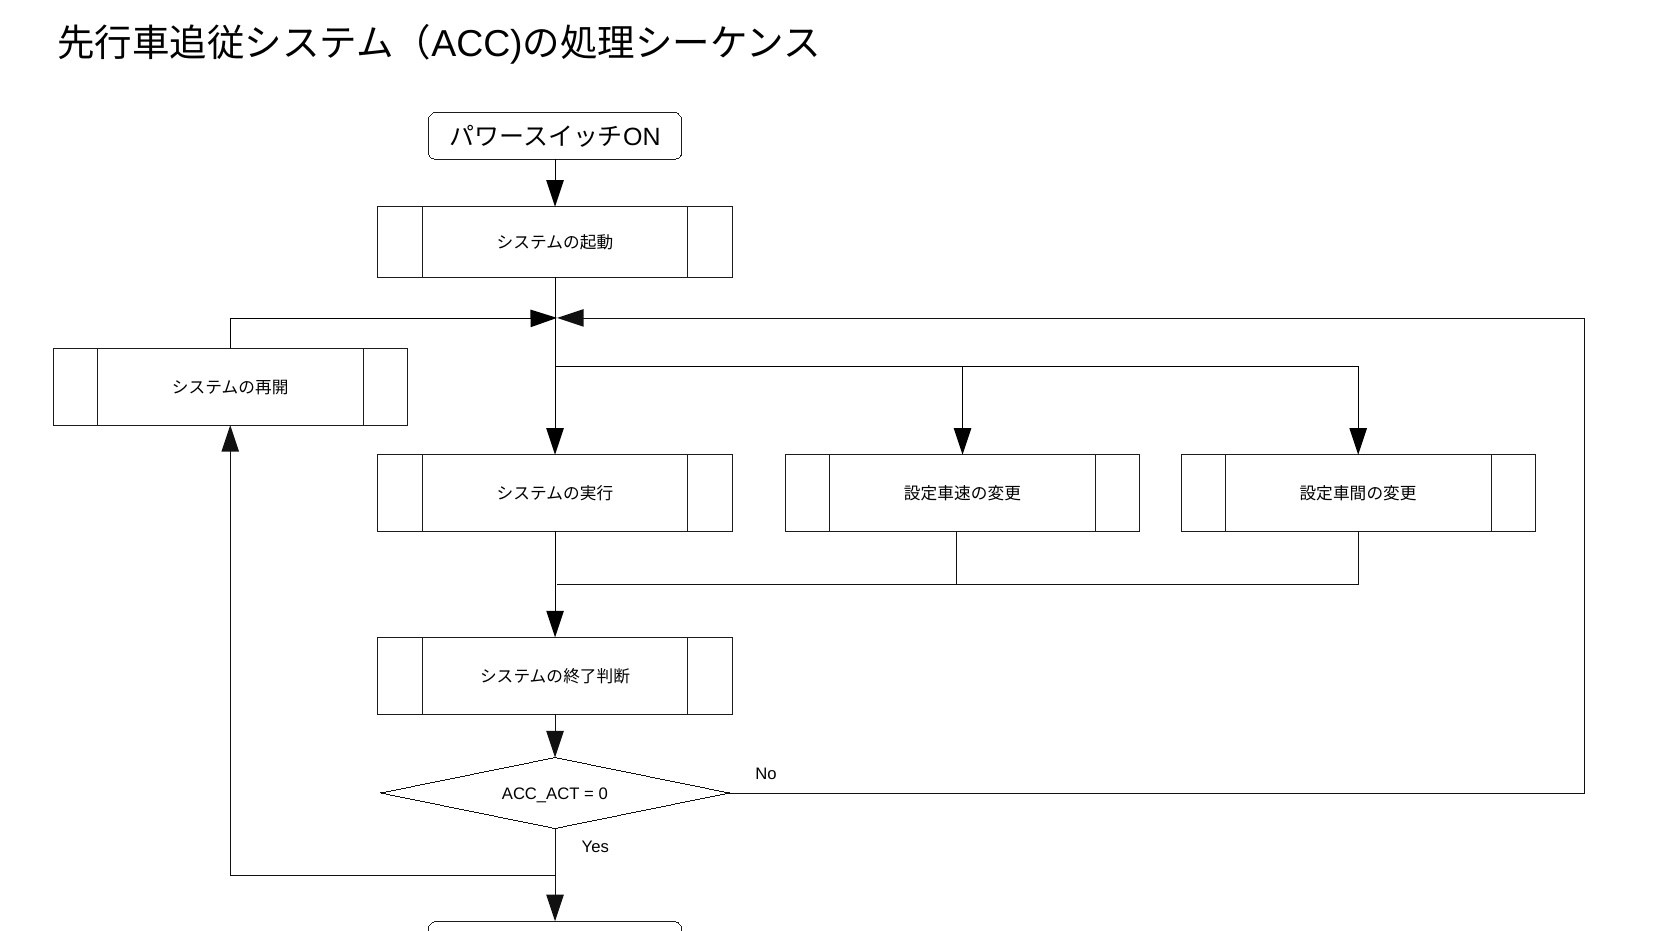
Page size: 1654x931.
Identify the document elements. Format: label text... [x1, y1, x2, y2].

text_box パワースイッチON [428, 112, 682, 160]
text_box [556, 319, 1584, 793]
text_box システムの起動 [378, 207, 732, 278]
text_box No [740, 755, 792, 790]
text_box 設定車間の変更 [1181, 455, 1535, 531]
text_box 先行車追従システム（ACC)の処理シーケンス [42, 11, 839, 69]
text_box システムの再開 [53, 348, 407, 425]
text_box システムの終了判断 [378, 637, 732, 714]
text_box パワースイッチOFF [428, 921, 682, 931]
text_box [957, 367, 1358, 584]
text_box 設定車速の変更 [785, 455, 1140, 531]
text_box [231, 319, 555, 875]
text_box ACC_ACT = 0 [380, 757, 730, 829]
text_box Yes [566, 828, 624, 863]
text_box [41, 82, 1630, 931]
text_box システムの実行 [378, 455, 732, 531]
